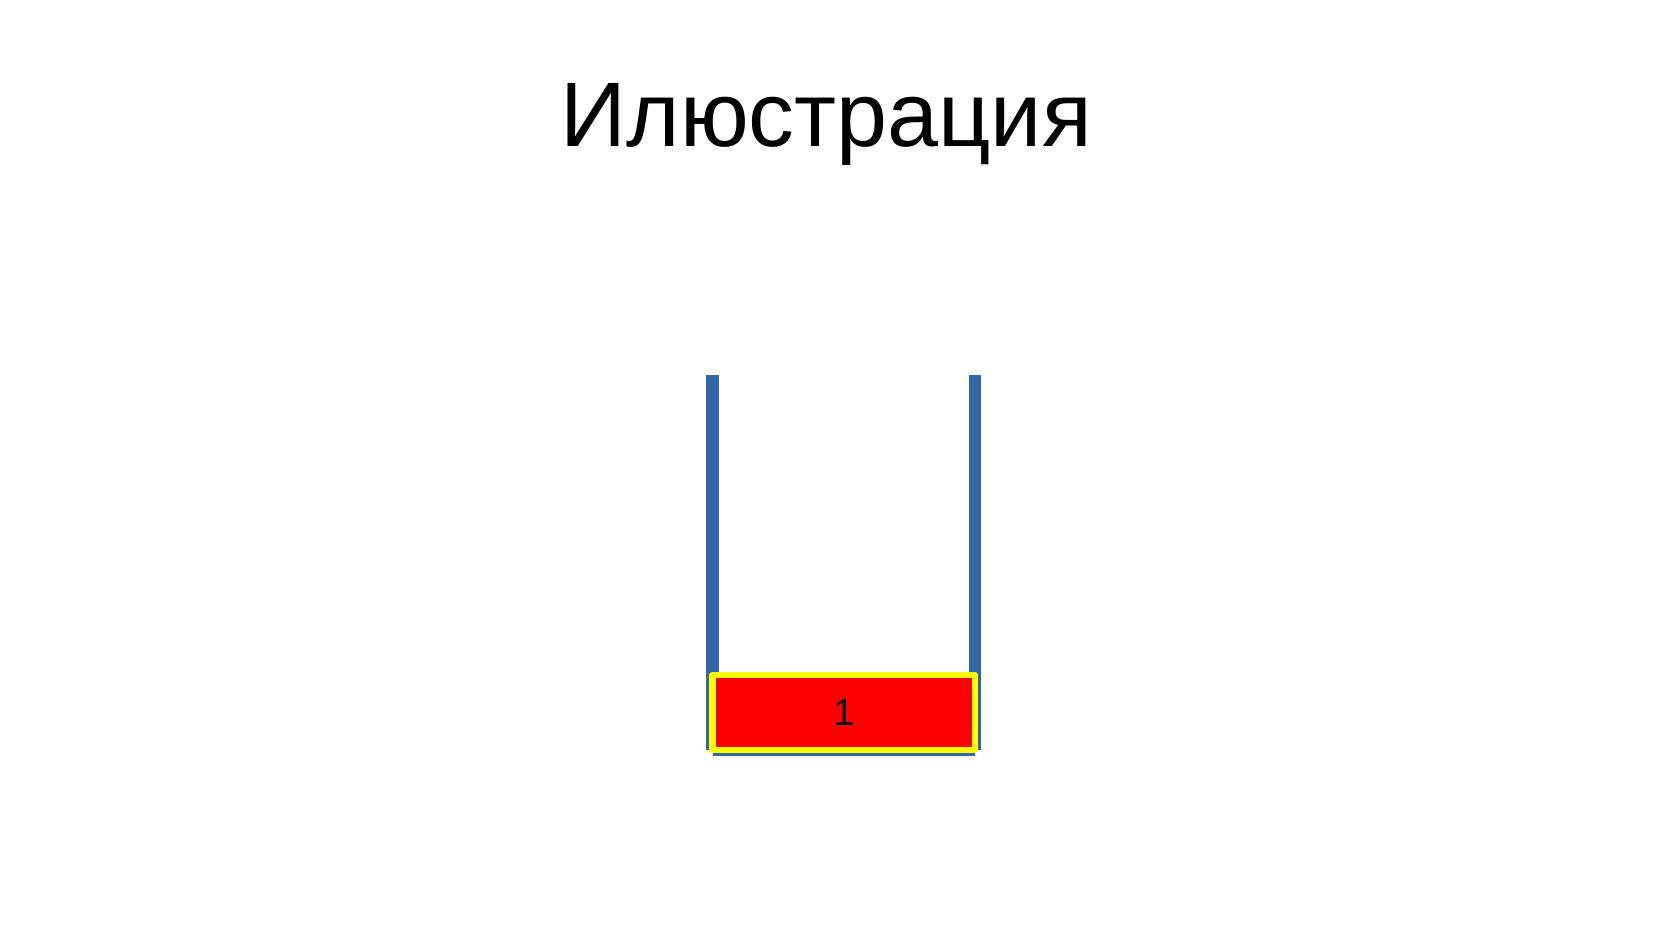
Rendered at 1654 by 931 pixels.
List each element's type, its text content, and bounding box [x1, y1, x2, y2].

title Илюстрация [82, 37, 1571, 193]
text_box 1 [712, 675, 975, 751]
